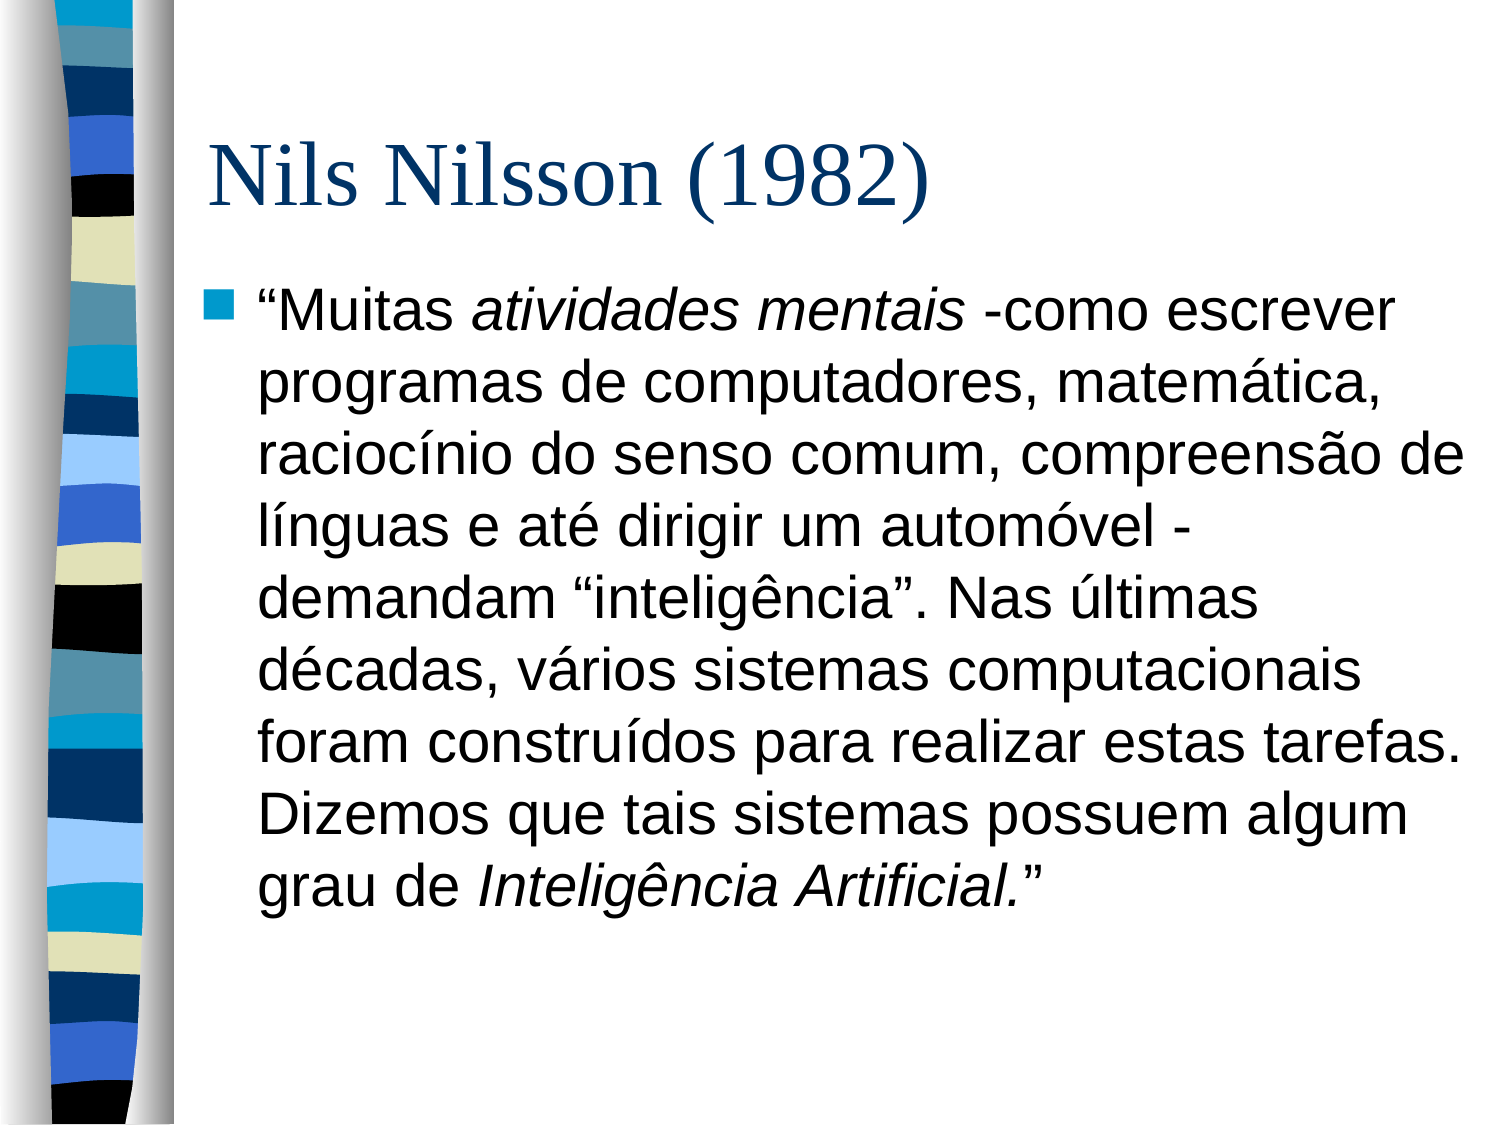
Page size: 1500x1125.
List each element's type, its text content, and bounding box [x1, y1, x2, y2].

title Nils Nilsson (1982) [192, 74, 1468, 262]
list “Muitas atividades mentais -como escrever programas de computadores, matemática, raciocínio do senso comum, compreensão de línguas e até dirigir um automóvel - demandam “inteligência”. Nas últimas décadas, vários sistemas computacionais foram construídos para realizar estas tarefas. Dizemos que tais sistemas possuem algum grau de Inteligência Artificial.” [192, 262, 1500, 938]
